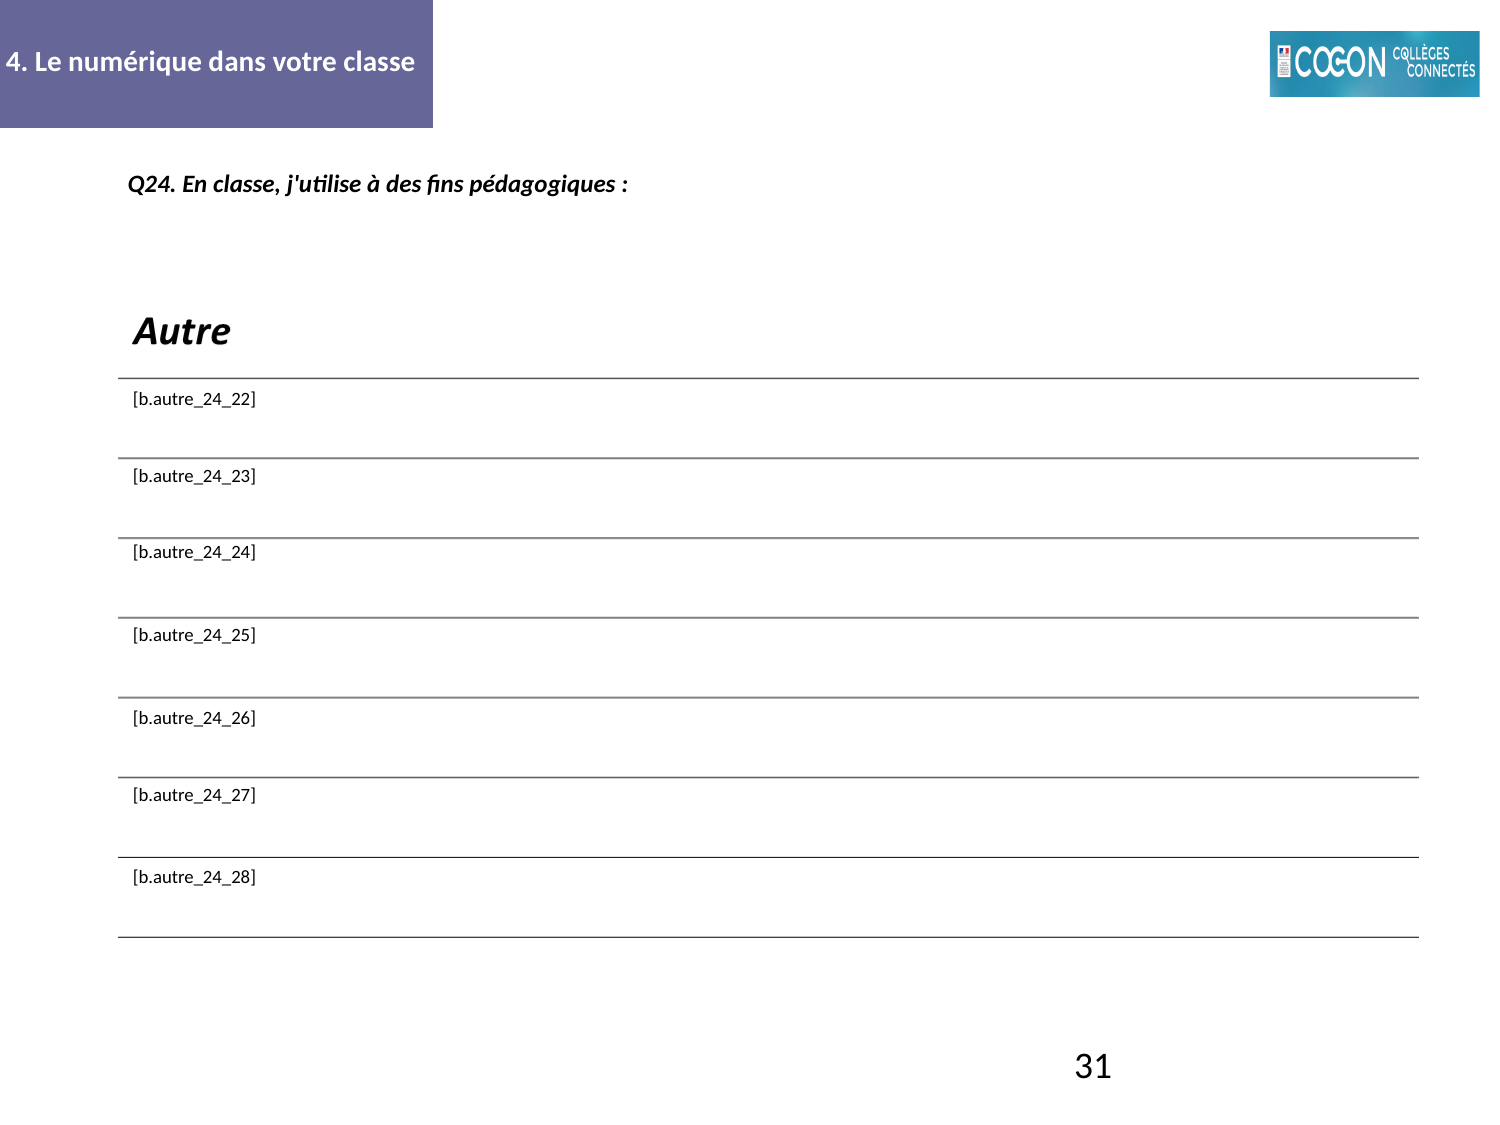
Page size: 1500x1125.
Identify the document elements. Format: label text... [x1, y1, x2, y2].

text_box [b.autre_24_25] [118, 620, 1419, 697]
text_box [b.autre_24_26] [118, 702, 1419, 779]
text_box [b.autre_24_27] [118, 779, 1419, 857]
text_box [b.autre_24_22] [118, 383, 1419, 460]
text_box [b.autre_24_28] [118, 862, 1419, 940]
text_box [b.autre_24_24] [118, 537, 1419, 615]
picture [108, 292, 1419, 939]
text_box <numéro> [1059, 1042, 1397, 1103]
text_box 4. Le numérique dans votre classe [0, 0, 433, 128]
text_box Q24. En classe, j'utilise à des fins pédagogiques : [112, 166, 1407, 209]
picture [1269, 31, 1480, 97]
text_box [b.autre_24_23] [118, 460, 1419, 537]
